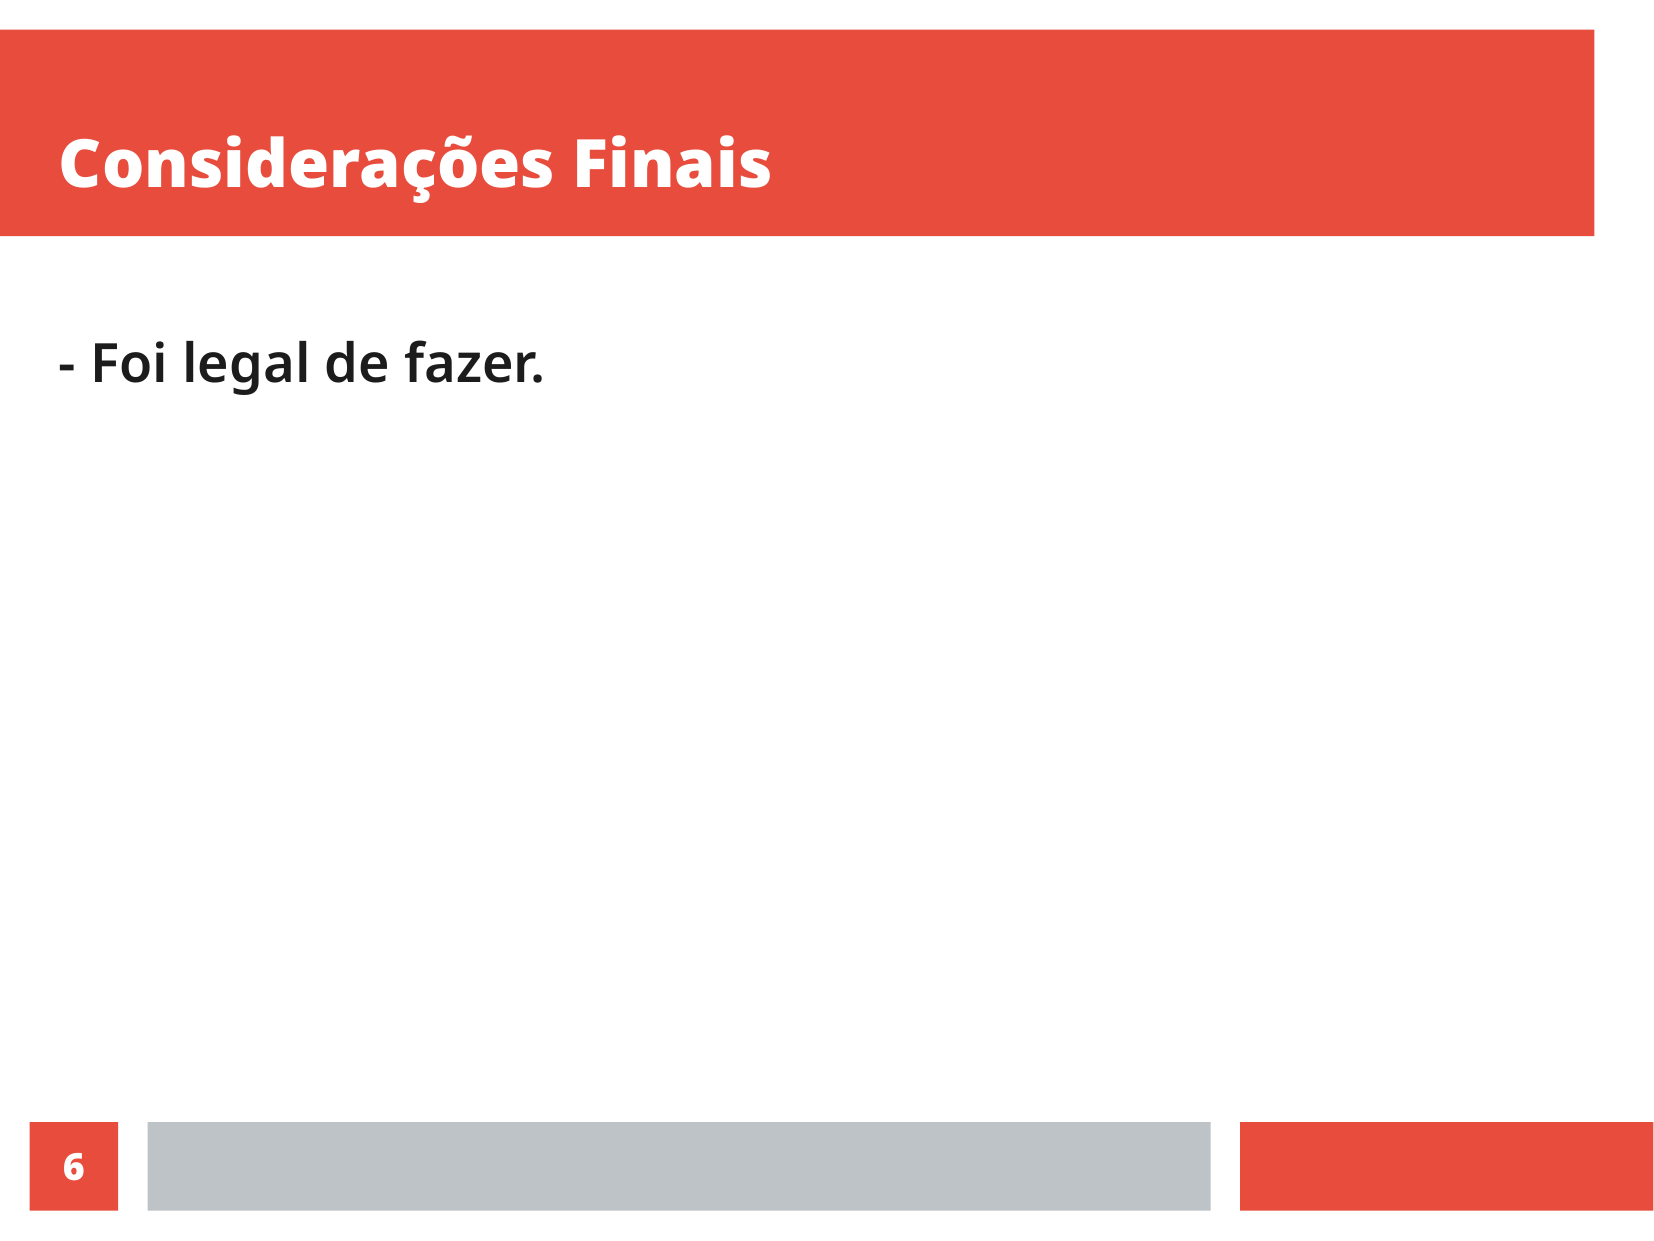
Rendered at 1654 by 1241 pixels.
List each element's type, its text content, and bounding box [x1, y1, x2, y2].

title Considerações Finais [59, 59, 1595, 207]
list - Foi legal de fazer. [59, 324, 1565, 1093]
